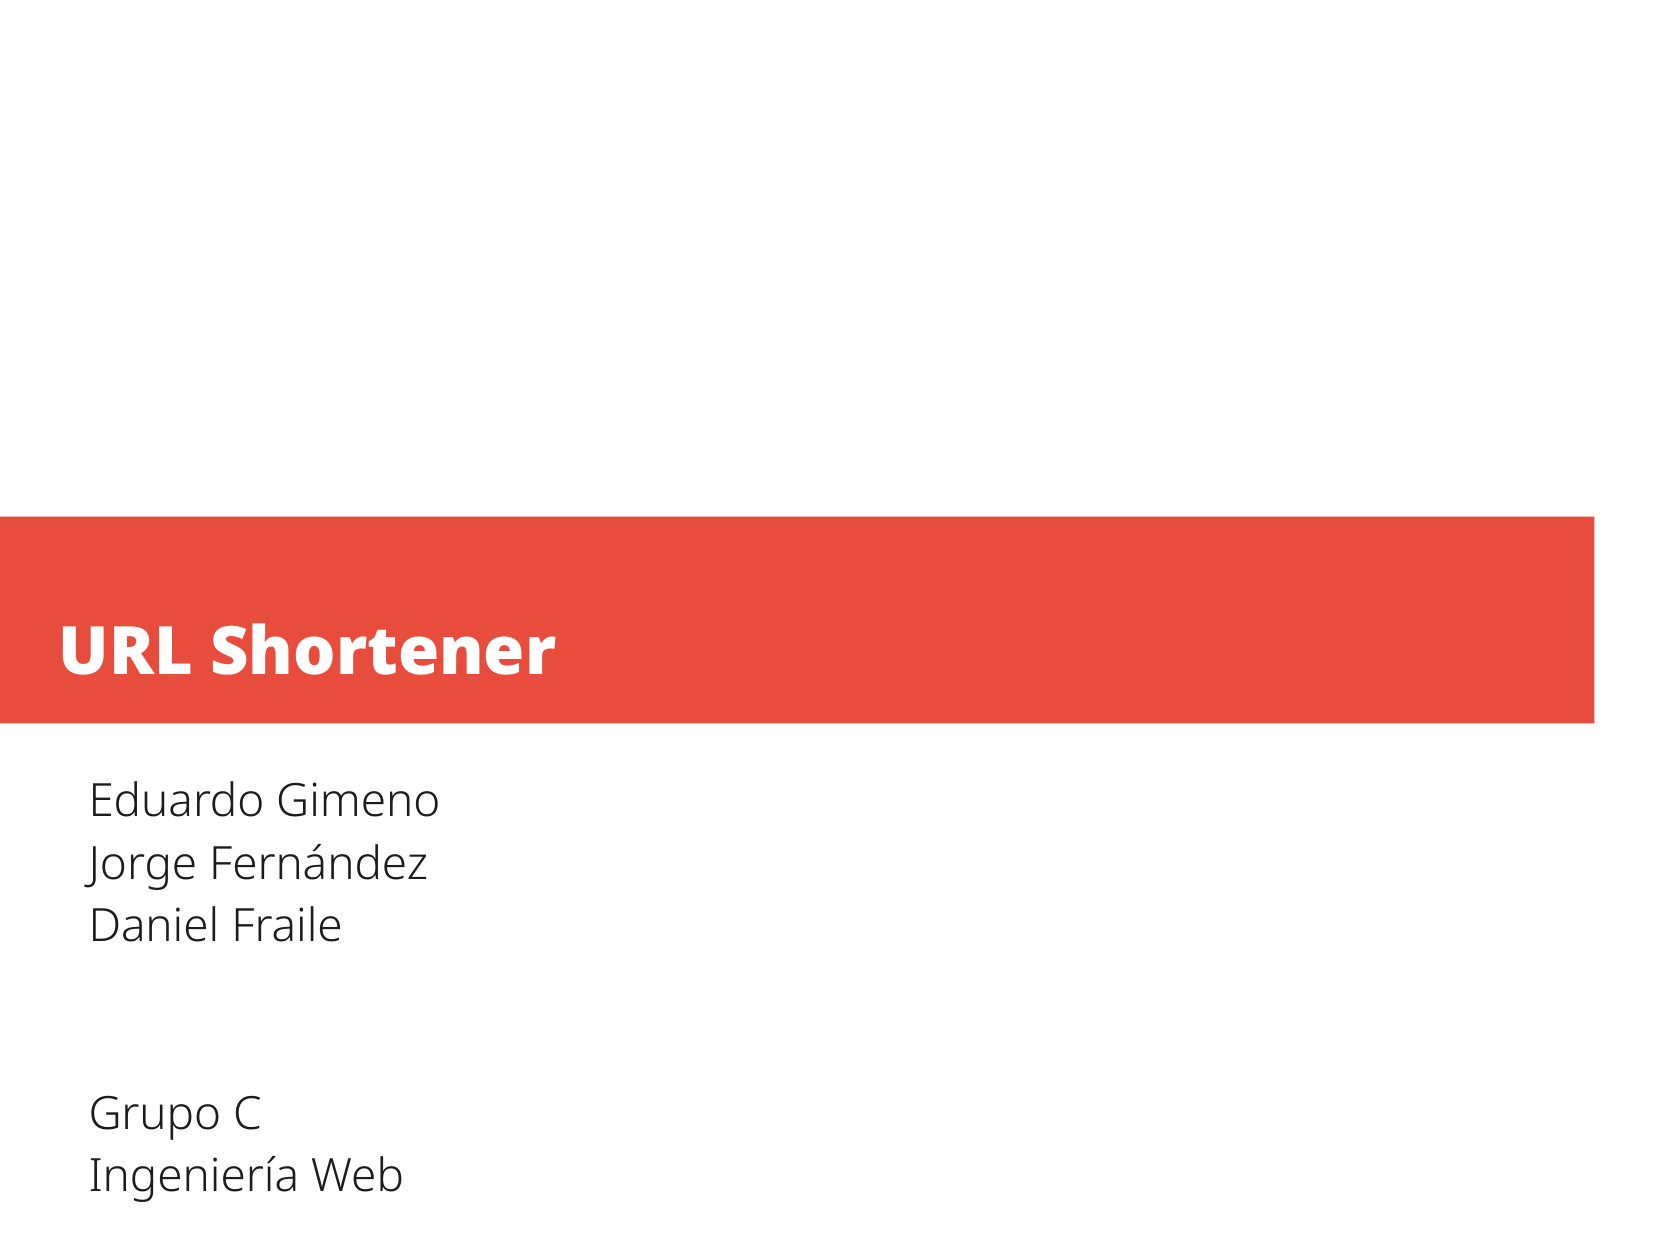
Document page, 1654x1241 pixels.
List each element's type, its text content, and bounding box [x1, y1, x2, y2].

title URL Shortener [59, 546, 1595, 694]
subtitle Eduardo Gimeno Jorge Fernández Daniel Fraile Grupo C Ingeniería Web [88, 767, 1595, 1182]
